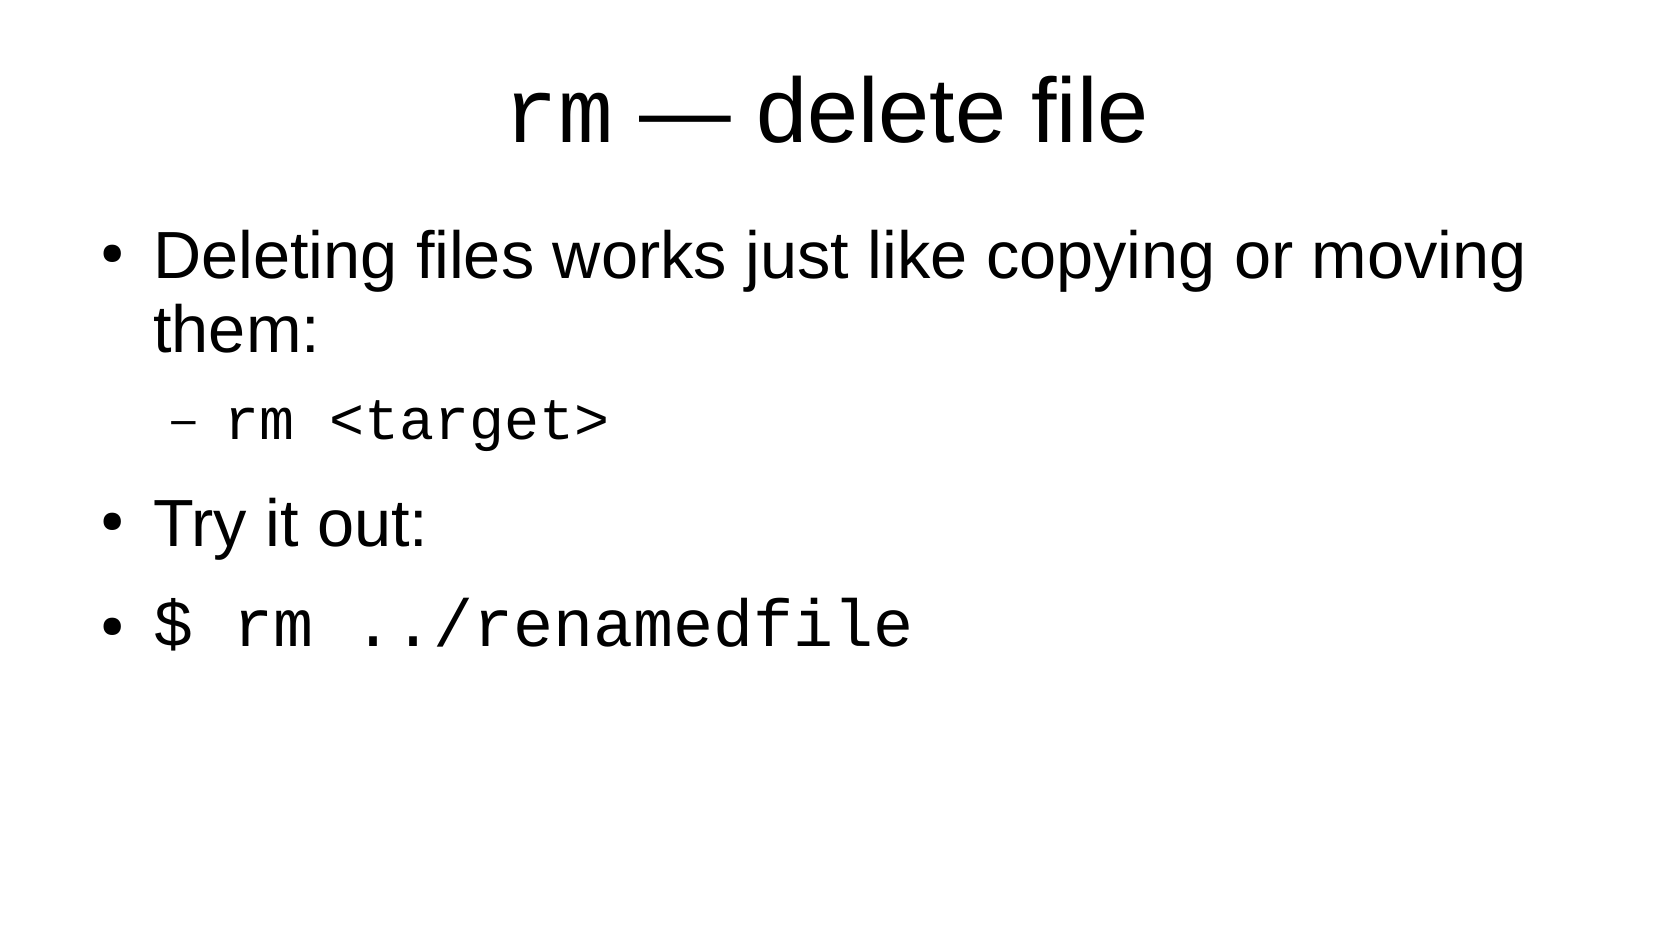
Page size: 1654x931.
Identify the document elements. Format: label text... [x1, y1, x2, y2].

list Deleting files works just like copying or moving them: rm <target> Try it out: $ rm ../renamedfile [82, 217, 1571, 758]
title rm — delete file [82, 37, 1571, 193]
